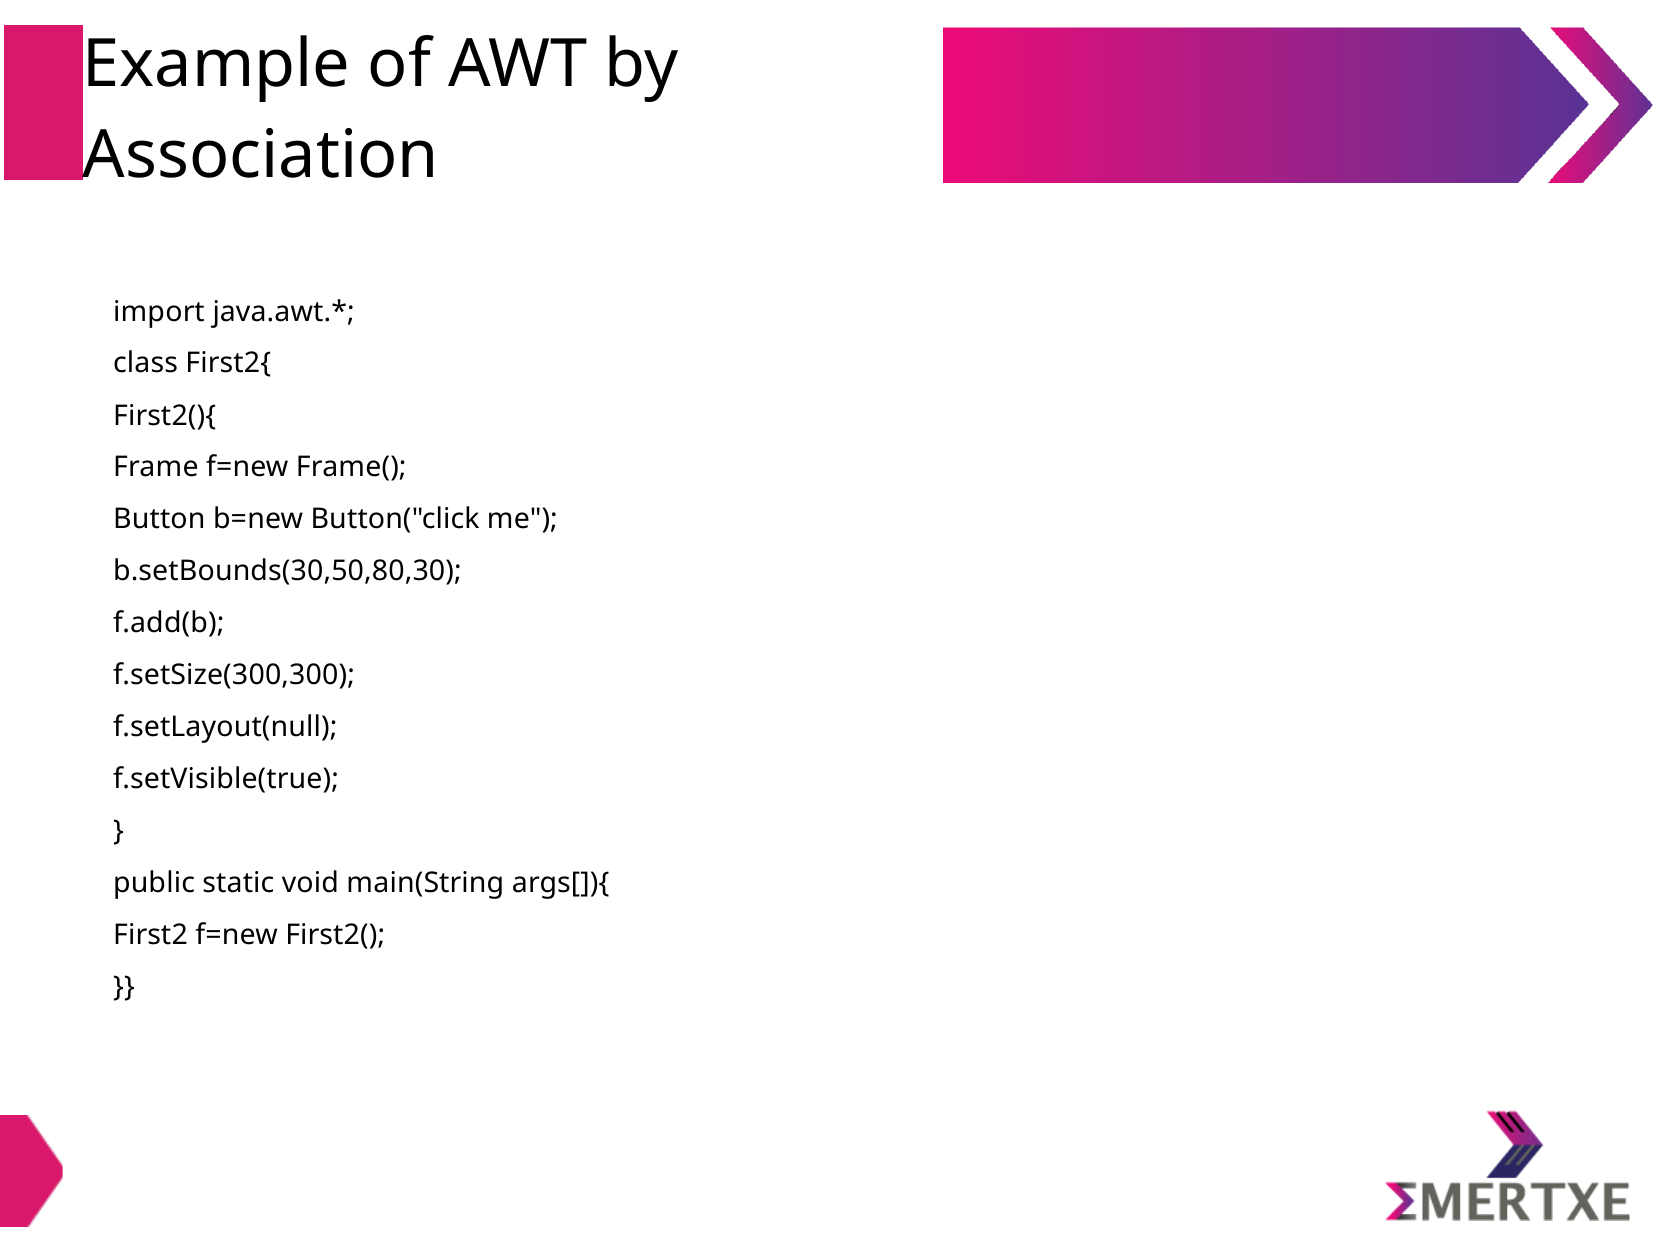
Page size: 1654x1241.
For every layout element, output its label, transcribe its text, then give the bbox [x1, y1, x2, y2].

picture [1385, 1107, 1631, 1221]
picture [1571, 27, 1653, 183]
title Example of AWT by Association [82, 2, 1571, 210]
list import java.awt.*; class First2{ First2(){ Frame f=new Frame(); Button b=new Button("click me"); b.setBounds(30,50,80,30); f.add(b); f.setSize(300,300); f.setLayout(null); f.setVisible(true); } public static void main(String args[]){ First2 f=new First2(); }} [82, 290, 1571, 1010]
